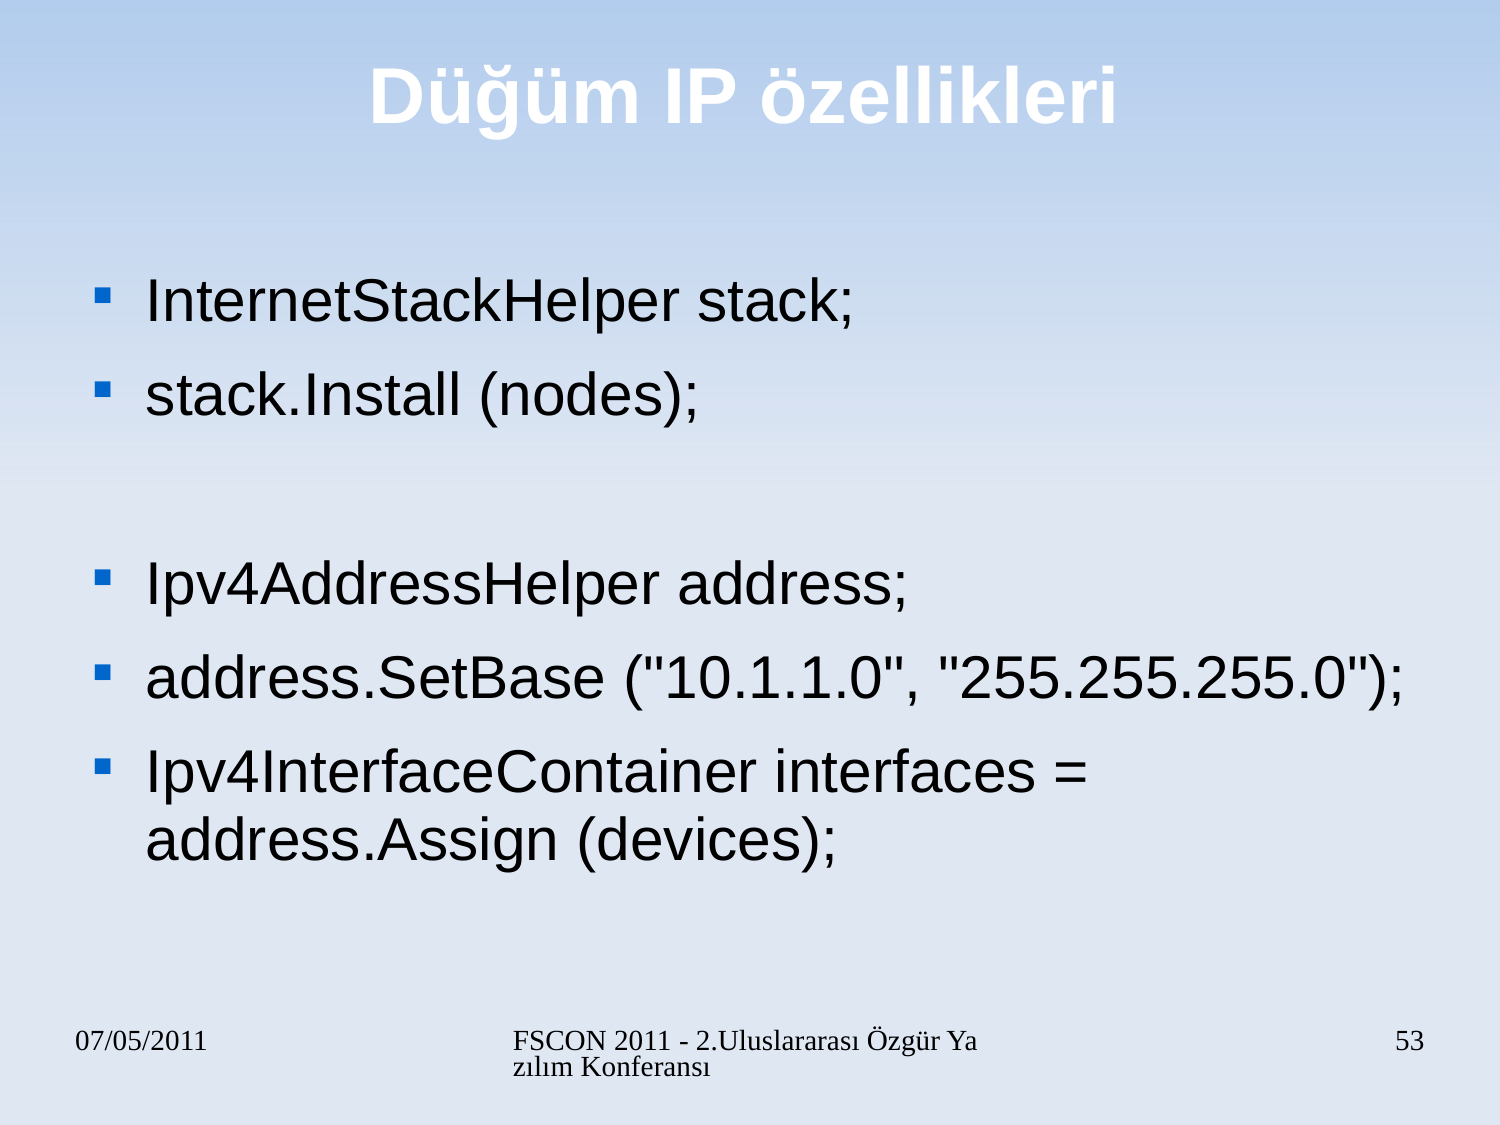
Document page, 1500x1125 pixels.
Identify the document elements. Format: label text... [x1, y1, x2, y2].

list InternetStackHelper stack; stack.Install (nodes); Ipv4AddressHelper address; address.SetBase ("10.1.1.0", "255.255.255.0"); Ipv4InterfaceContainer interfaces = address.Assign (devices); [75, 263, 1426, 1006]
picture [0, 0, 1500, 1125]
title Düğüm IP özellikleri [69, 0, 1420, 188]
